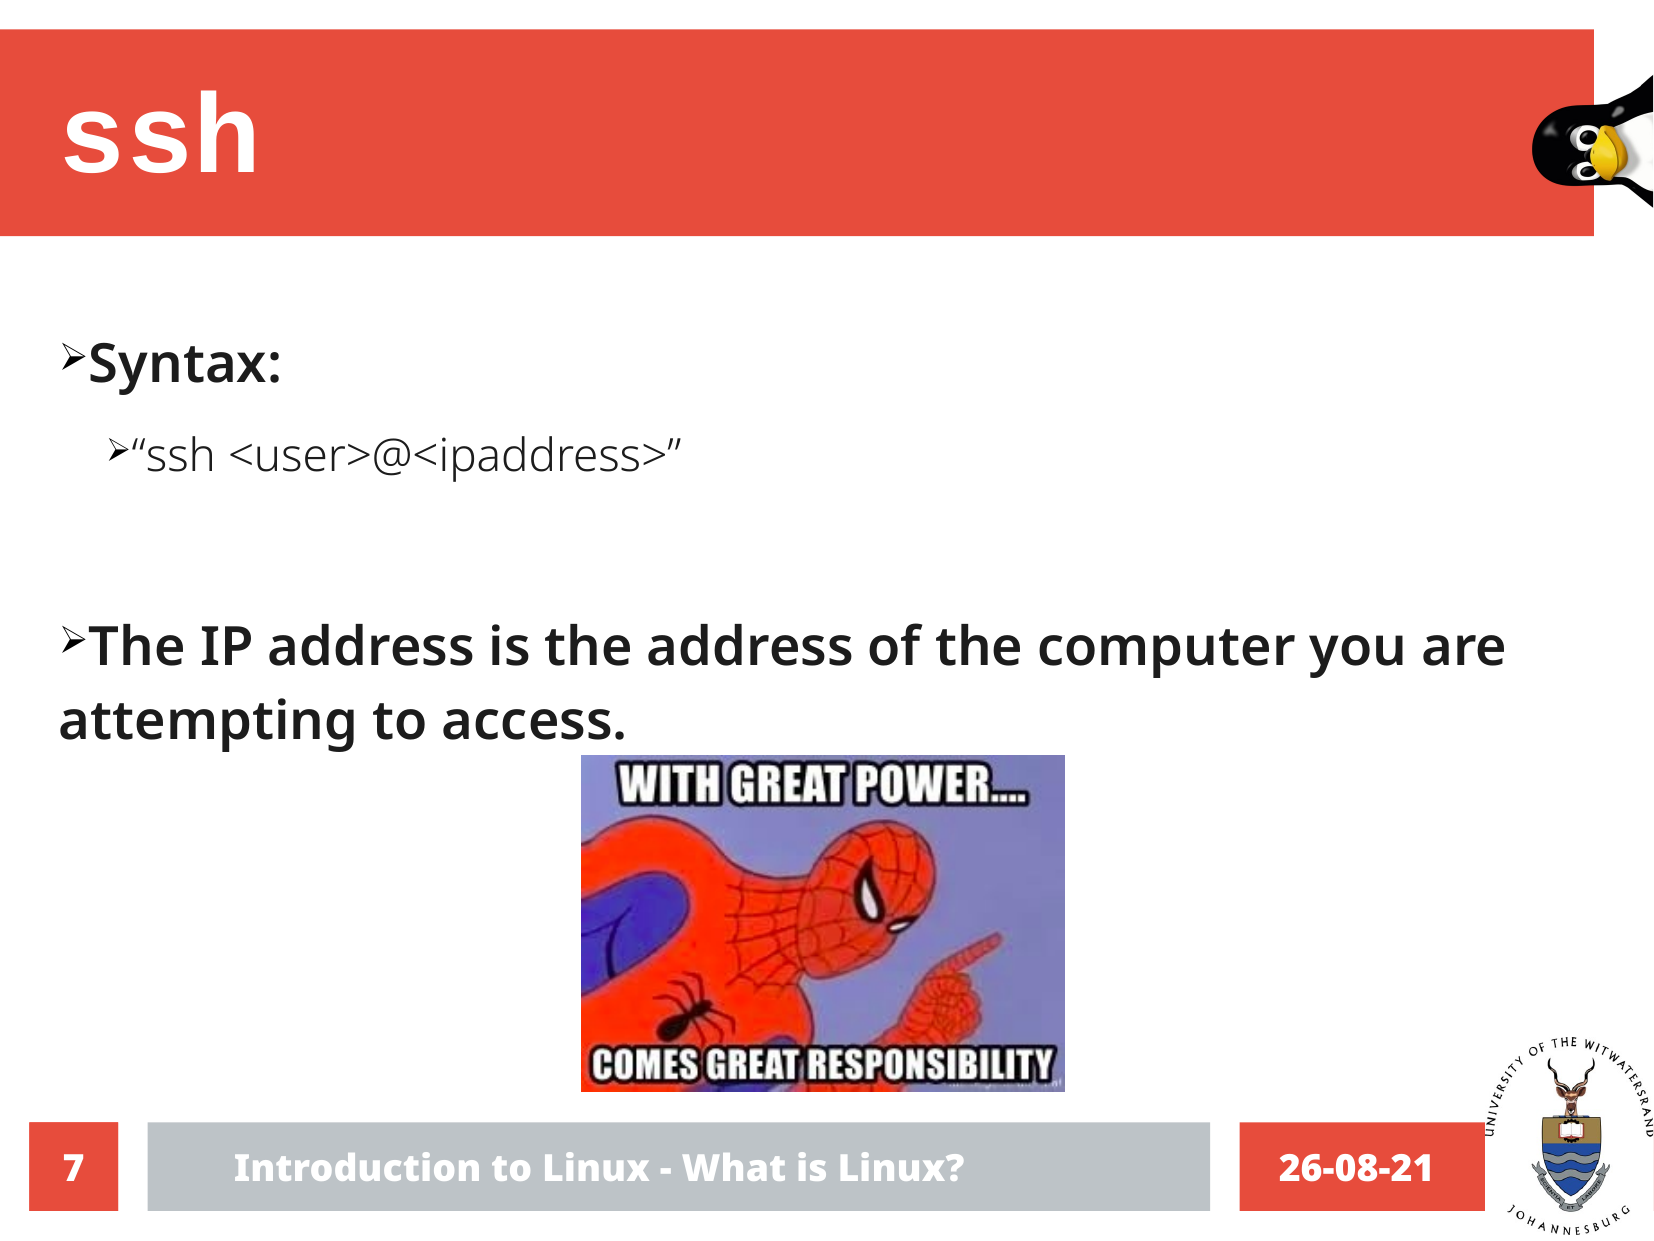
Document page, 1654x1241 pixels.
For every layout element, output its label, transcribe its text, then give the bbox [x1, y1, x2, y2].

picture [1515, 24, 1654, 276]
picture [1485, 1037, 1654, 1235]
list Syntax: “ssh <user>@<ipaddress>” The IP address is the address of the computer you are attempting to access. [58, 324, 1565, 1093]
title ssh [58, 59, 1594, 207]
picture [581, 755, 1065, 1092]
